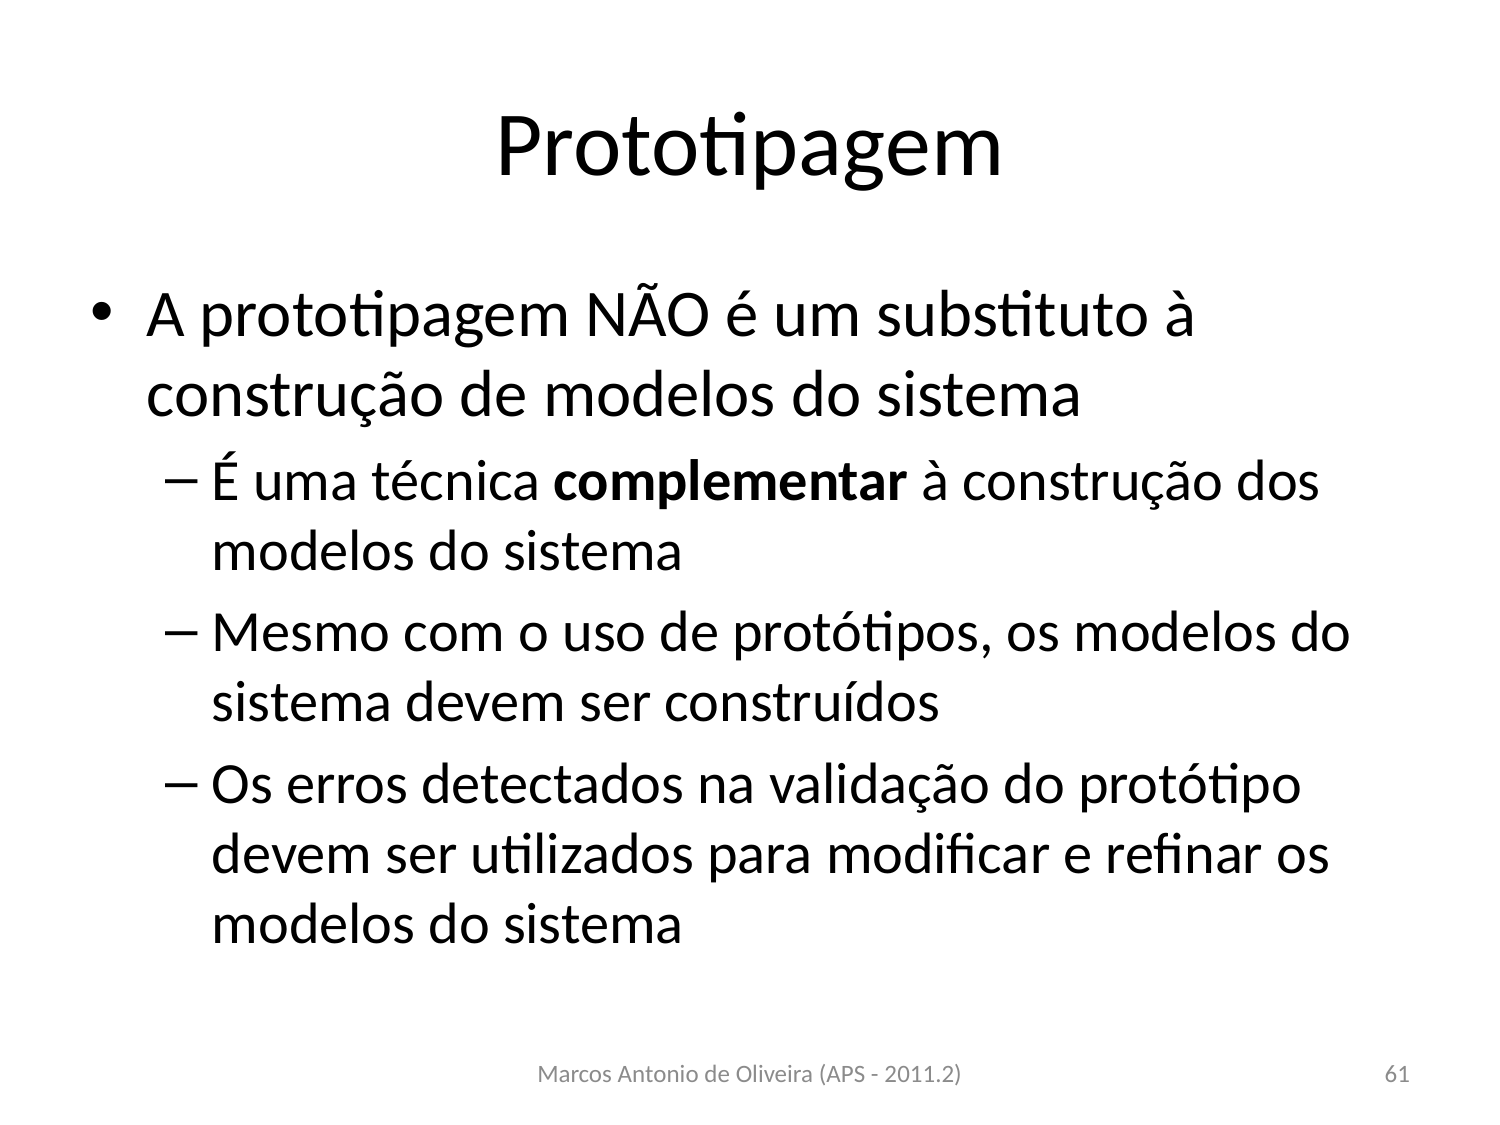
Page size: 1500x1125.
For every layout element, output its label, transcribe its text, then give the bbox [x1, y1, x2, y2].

footer Marcos Antonio de Oliveira (APS - 2011.2) [512, 1042, 988, 1103]
slide_number <número> [1074, 1042, 1425, 1103]
title Prototipagem [75, 45, 1425, 233]
list A prototipagem NÃO é um substituto à construção de modelos do sistema É uma técnica complementar à construção dos modelos do sistema Mesmo com o uso de protótipos, os modelos do sistema devem ser construídos Os erros detectados na validação do protótipo devem ser utilizados para modificar e refinar os modelos do sistema [75, 262, 1425, 1005]
